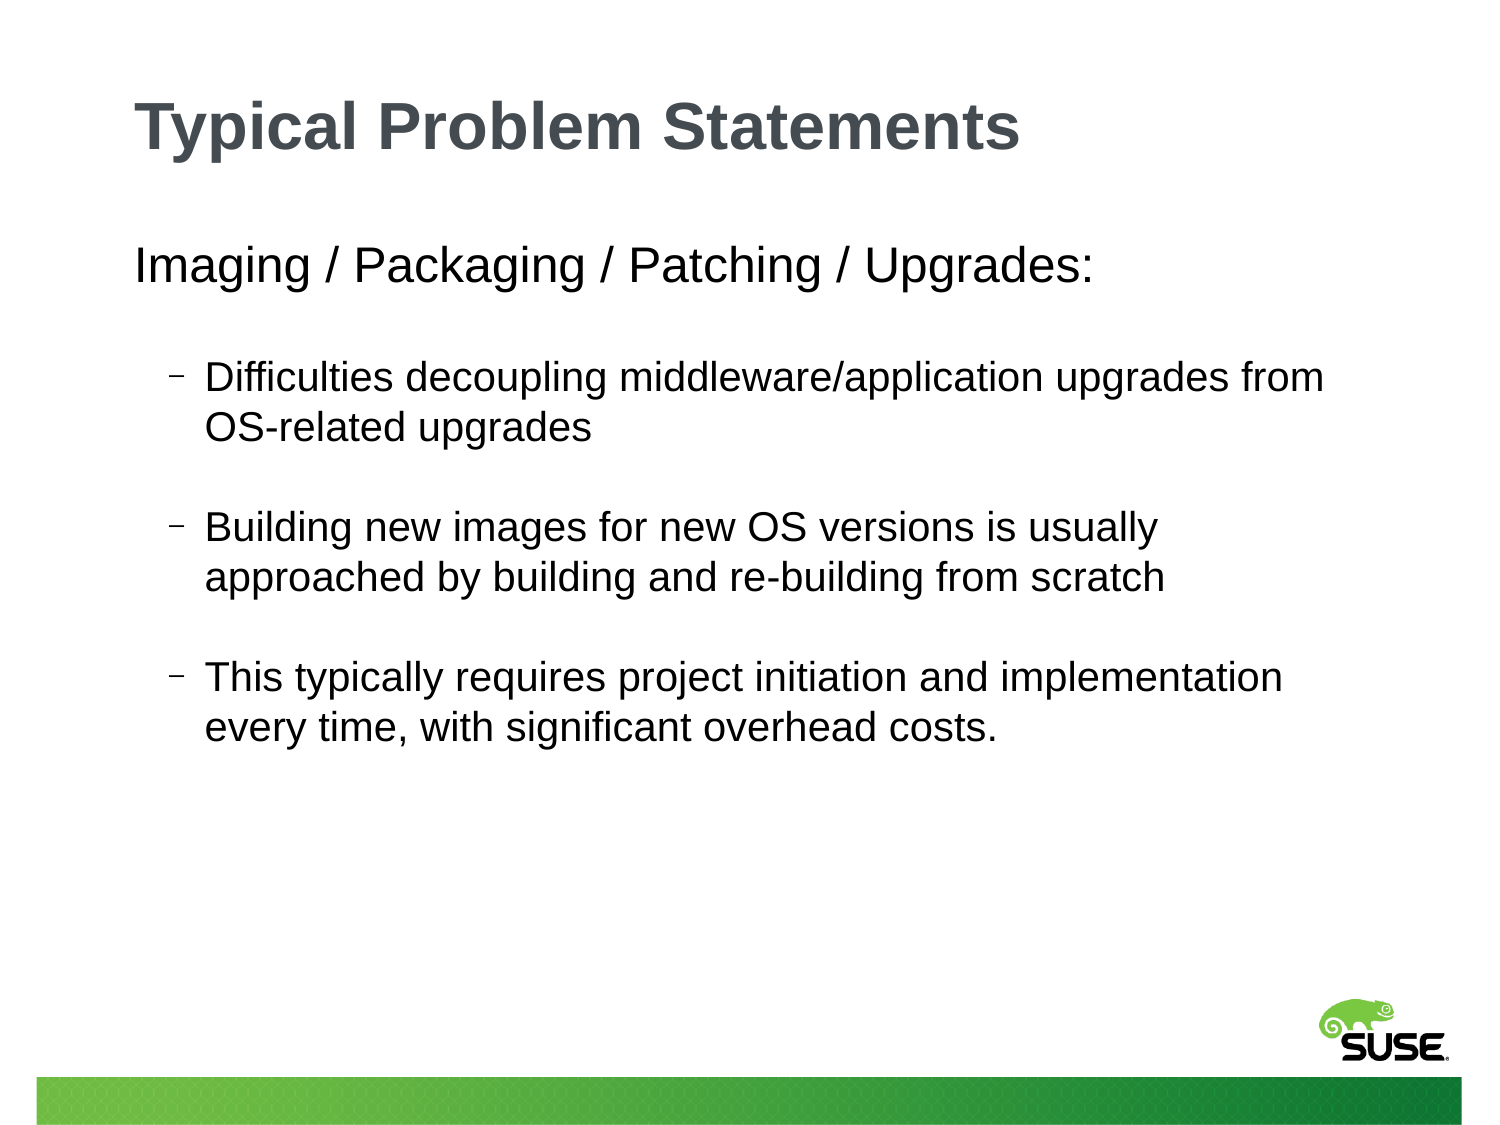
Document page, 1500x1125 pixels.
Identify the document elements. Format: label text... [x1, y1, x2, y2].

picture [1319, 999, 1449, 1061]
text_box Imaging / Packaging / Patching / Upgrades: Difficulties decoupling middleware/application upgrades from OS-related upgrades Building new images for new OS versions is usually approached by building and re-building from scratch This typically requires project initiation and implementation every time, with significant overhead costs. [133, 237, 1371, 1040]
text_box Typical Problem Statements [134, 29, 1371, 217]
picture [36, 1077, 1462, 1125]
